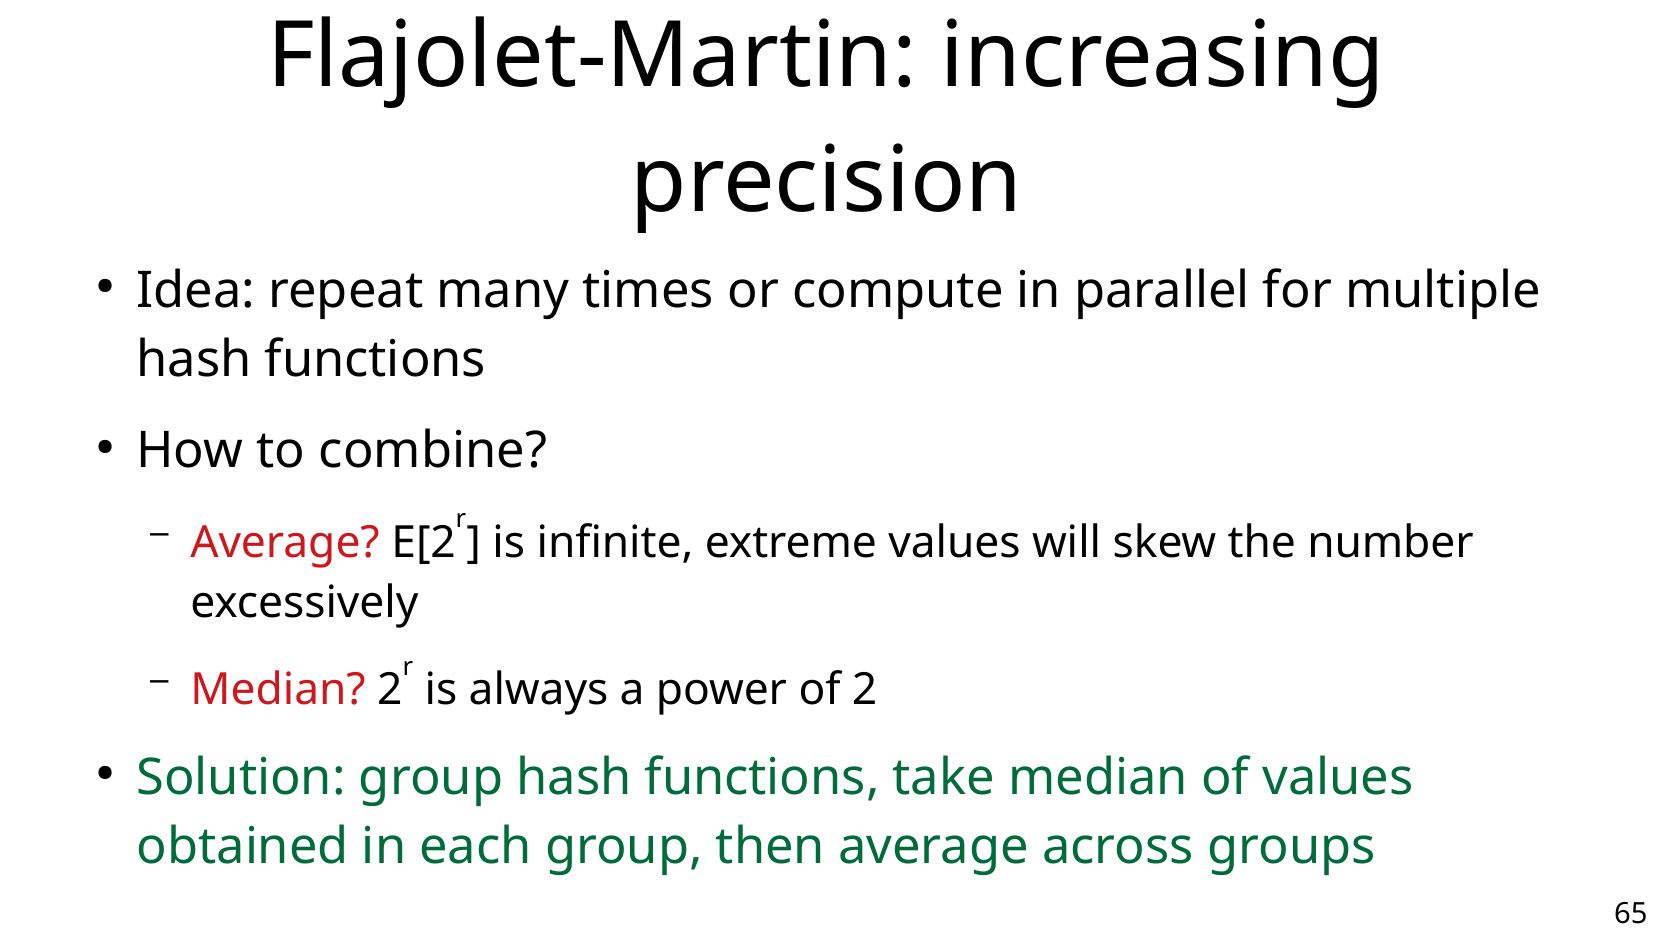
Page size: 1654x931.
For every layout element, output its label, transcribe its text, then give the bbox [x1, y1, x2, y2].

list Idea: repeat many times or compute in parallel for multiple hash functions How to combine? Average? E[2r] is infinite, extreme values will skew the number excessively Median? 2r is always a power of 2 Solution: group hash functions, take median of values obtained in each group, then average across groups [82, 253, 1571, 879]
title Flajolet-Martin: increasing precision [82, 1, 1571, 226]
